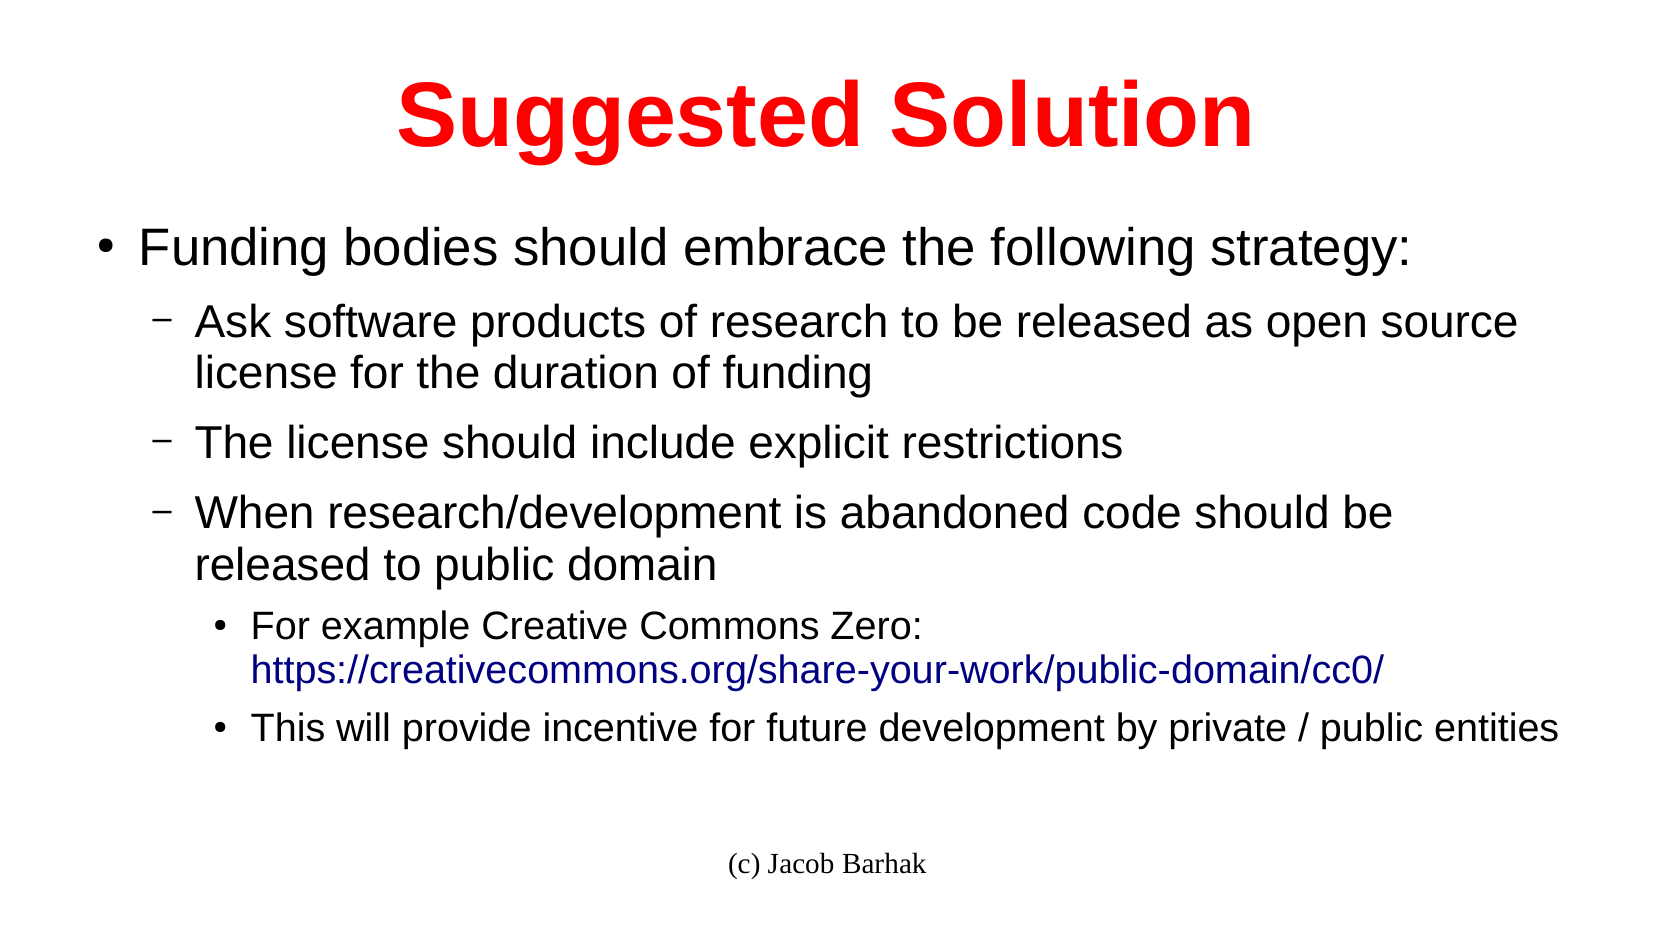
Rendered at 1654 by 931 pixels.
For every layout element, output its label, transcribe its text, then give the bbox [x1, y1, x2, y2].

list Funding bodies should embrace the following strategy: Ask software products of research to be released as open source license for the duration of funding The license should include explicit restrictions When research/development is abandoned code should be released to public domain For example Creative Commons Zero: https://creativecommons.org/share-your-work/public-domain/cc0/ This will provide incentive for future development by private / public entities [82, 217, 1571, 758]
title Suggested Solution [82, 37, 1571, 193]
